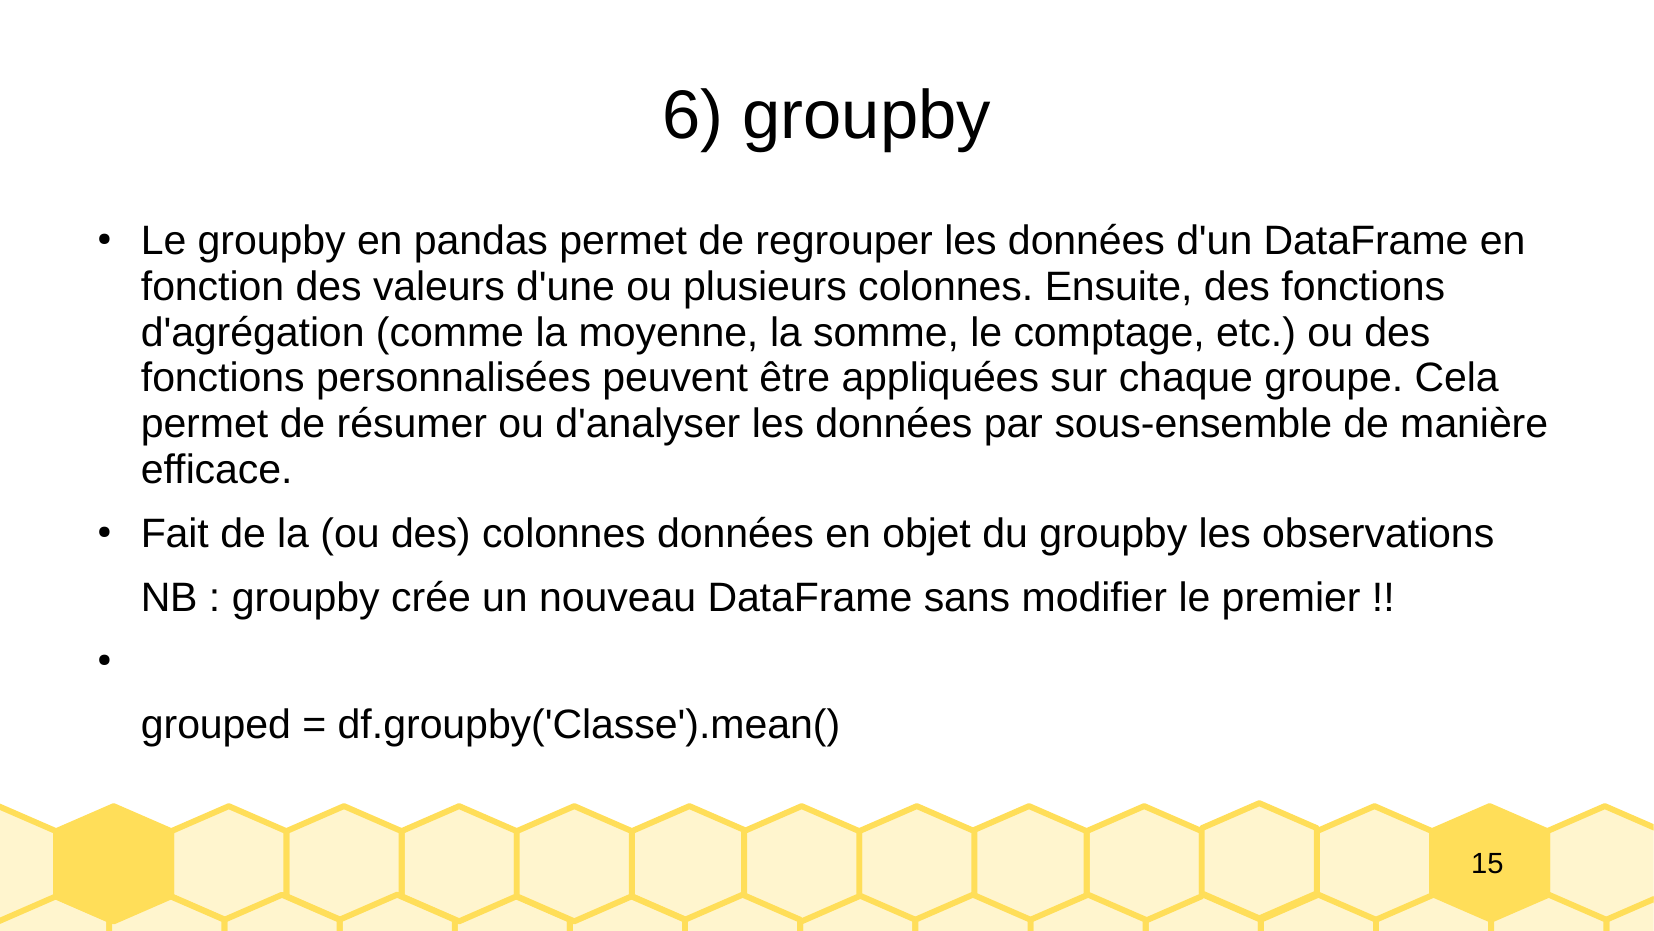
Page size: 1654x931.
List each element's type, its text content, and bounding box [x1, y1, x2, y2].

title 6) groupby [82, 37, 1571, 193]
list Le groupby en pandas permet de regrouper les données d'un DataFrame en fonction des valeurs d'une ou plusieurs colonnes. Ensuite, des fonctions d'agrégation (comme la moyenne, la somme, le comptage, etc.) ou des fonctions personnalisées peuvent être appliquées sur chaque groupe. Cela permet de résumer ou d'analyser les données par sous-ensemble de manière efficace. Fait de la (ou des) colonnes données en objet du groupby les observations NB : groupby crée un nouveau DataFrame sans modifier le premier !! grouped = df.groupby('Classe').mean() [82, 217, 1571, 758]
